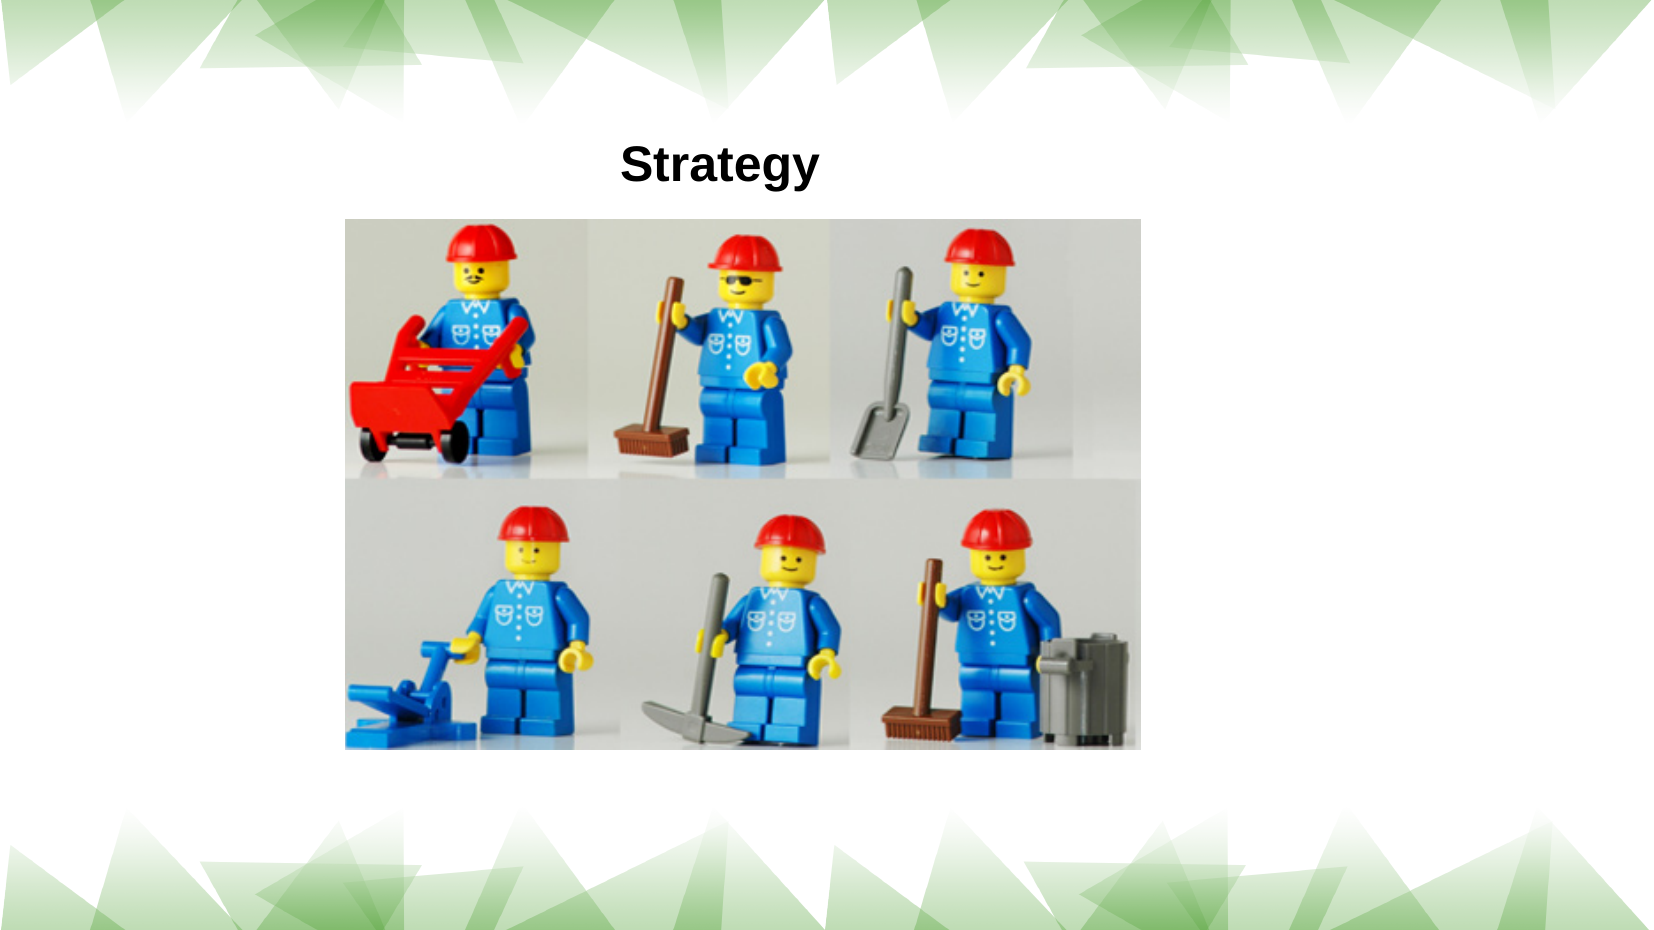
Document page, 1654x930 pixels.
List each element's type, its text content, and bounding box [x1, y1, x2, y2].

picture [345, 219, 1141, 751]
title Strategy [360, 90, 1081, 210]
picture [0, 0, 1653, 128]
picture [0, 802, 1651, 930]
